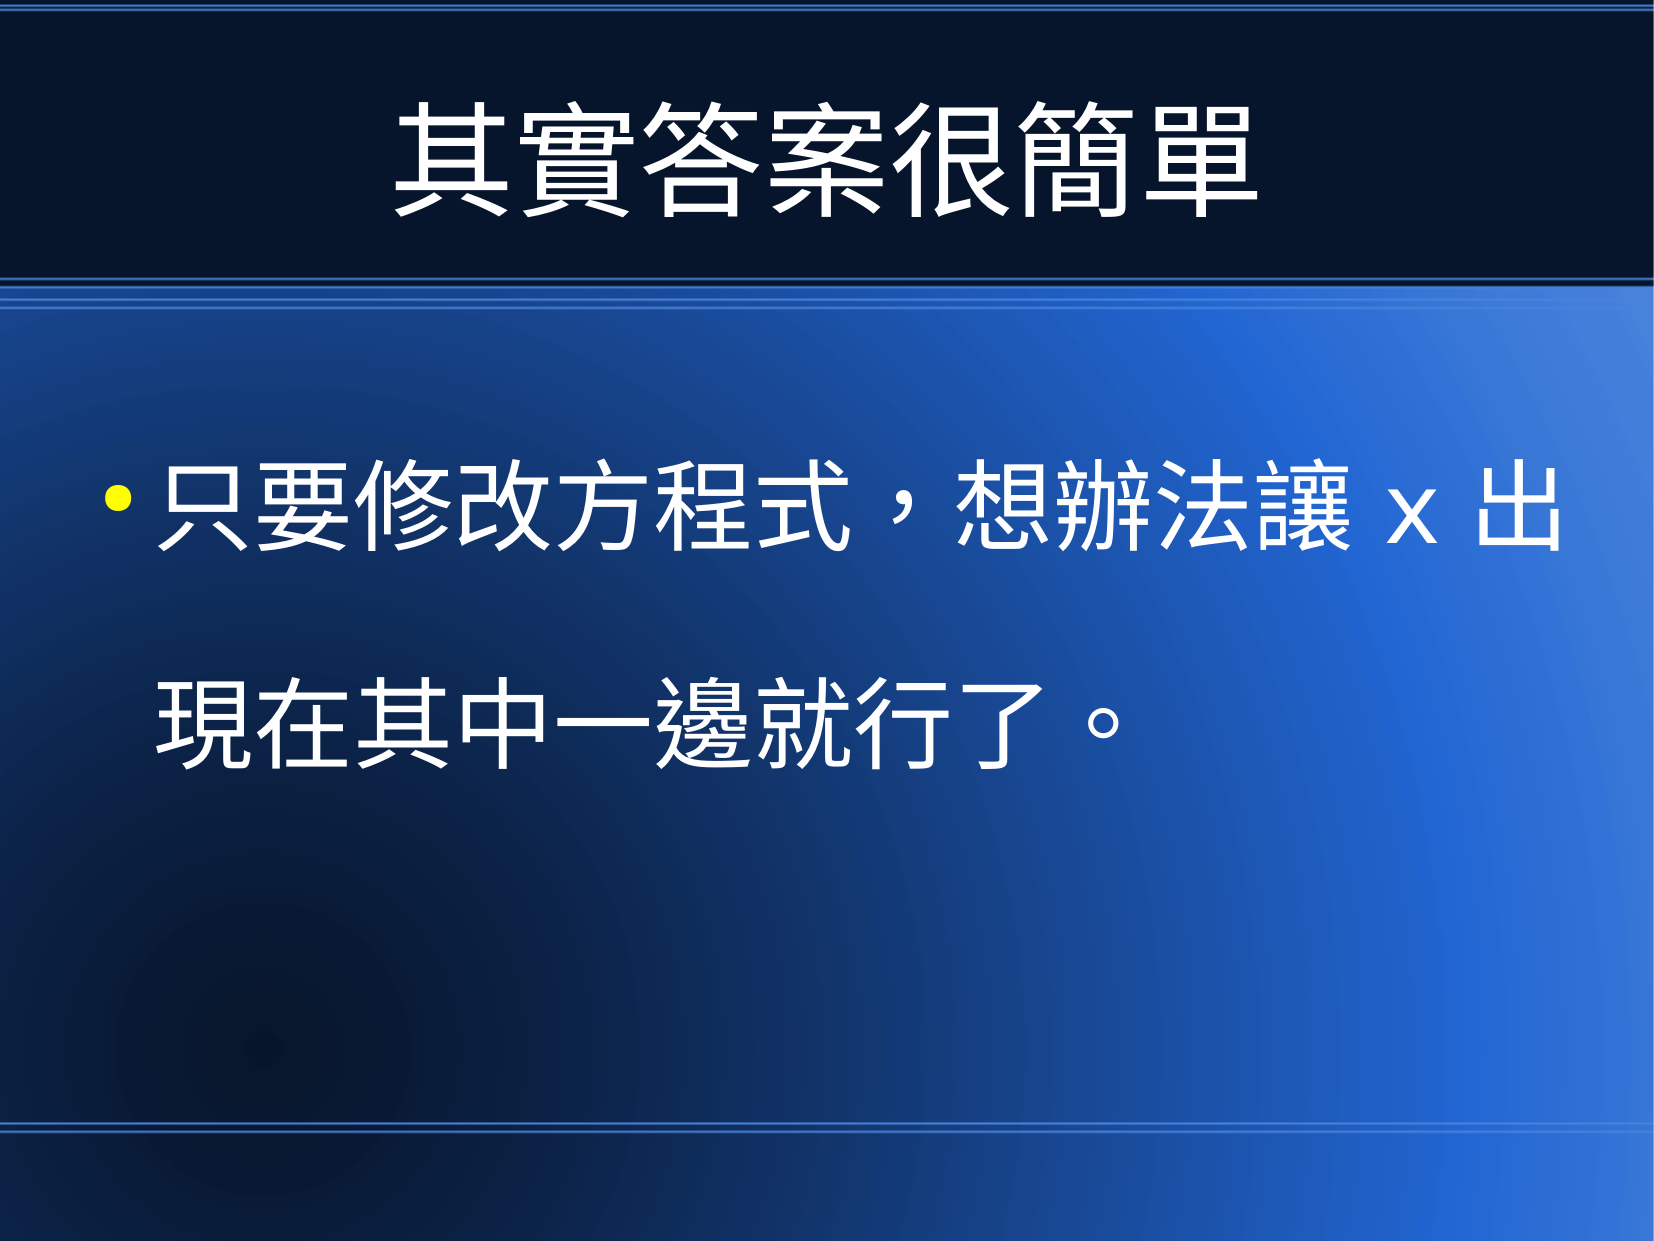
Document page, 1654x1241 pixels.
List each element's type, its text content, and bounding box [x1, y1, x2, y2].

picture [0, 0, 1654, 1241]
list 只要修改方程式，想辦法讓x出現在其中一邊就行了。 [82, 355, 1571, 1241]
title 其實答案很簡單 [82, 49, 1571, 257]
